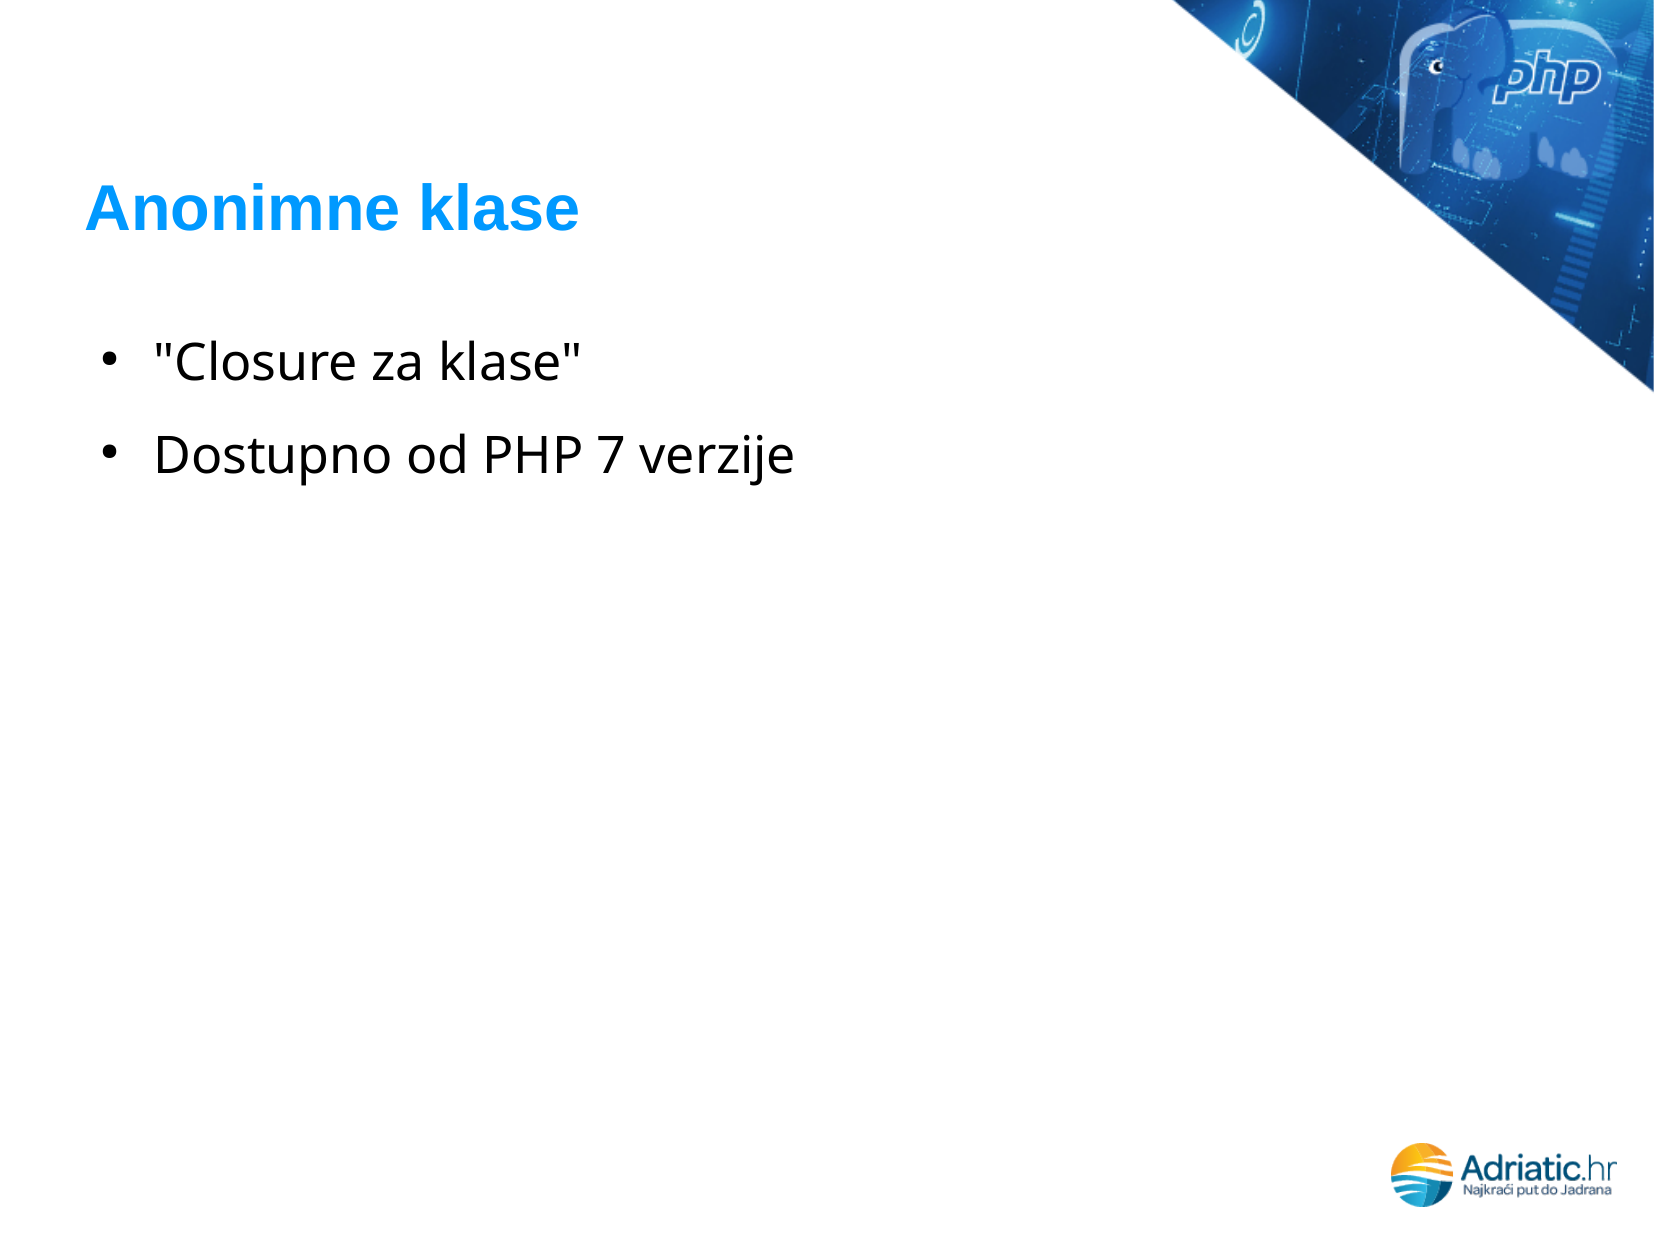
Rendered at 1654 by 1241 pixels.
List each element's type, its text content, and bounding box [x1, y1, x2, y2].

list "Closure za klase" Dostupno od PHP 7 verzije [82, 324, 1571, 1130]
title Anonimne klase [84, 150, 1270, 266]
picture [1171, 0, 1654, 486]
picture [1391, 1143, 1617, 1207]
